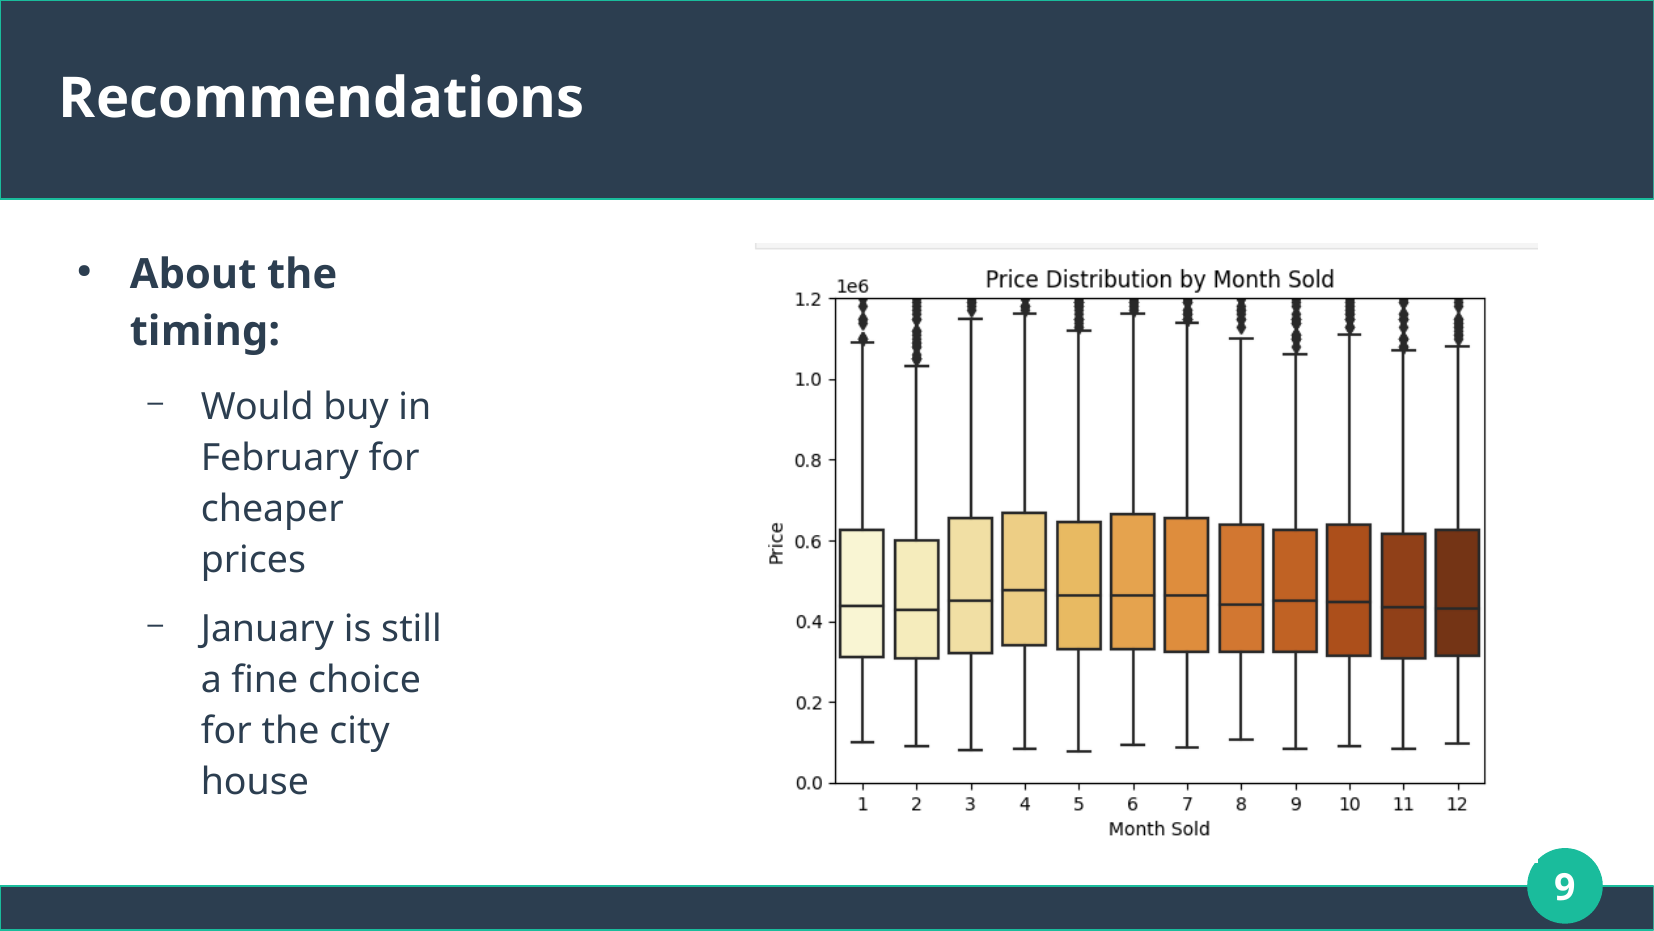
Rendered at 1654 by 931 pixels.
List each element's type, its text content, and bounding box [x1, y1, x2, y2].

picture [750, 243, 1538, 863]
title Recommendations [59, 37, 1595, 155]
list About the timing: Would buy in February for cheaper prices January is still a fine choice for the city house [59, 243, 451, 864]
